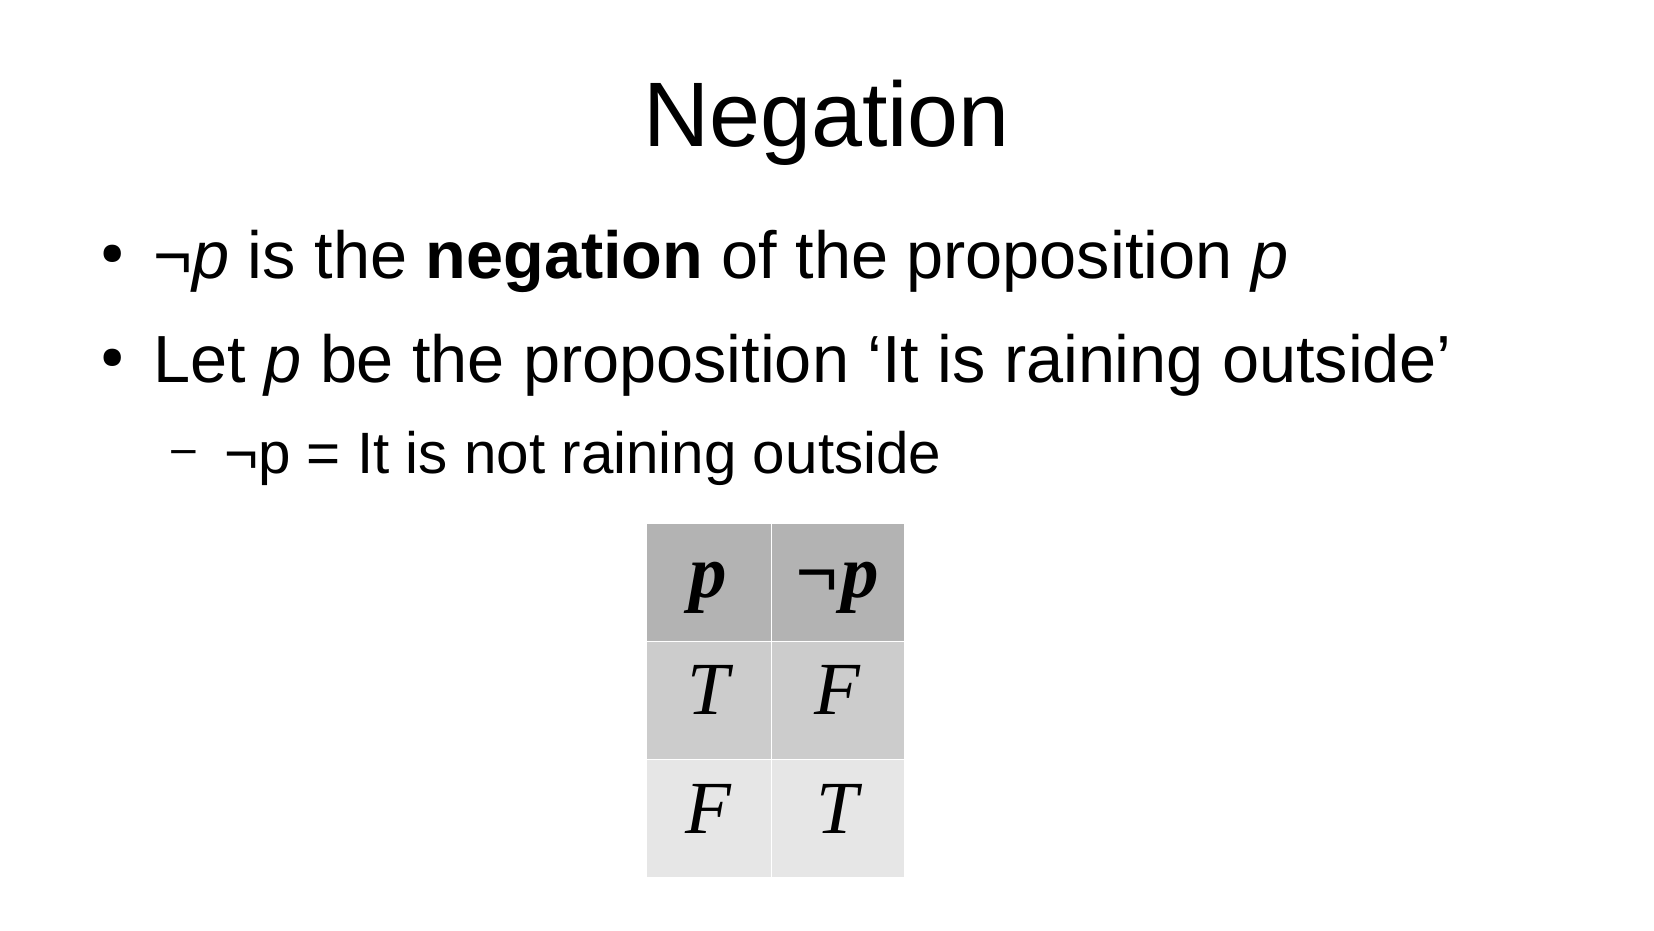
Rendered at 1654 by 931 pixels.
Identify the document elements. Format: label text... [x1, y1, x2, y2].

table_cell T [772, 760, 904, 877]
table_cell F [647, 760, 771, 877]
table_header p [647, 524, 771, 641]
table_header ¬p [772, 524, 904, 641]
table_cell T [647, 642, 771, 759]
title Negation [82, 37, 1571, 193]
list ¬p is the negation of the proposition p Let p be the proposition ‘It is raining outside’ ¬p = It is not raining outside [82, 217, 1571, 758]
table_cell F [772, 642, 904, 759]
